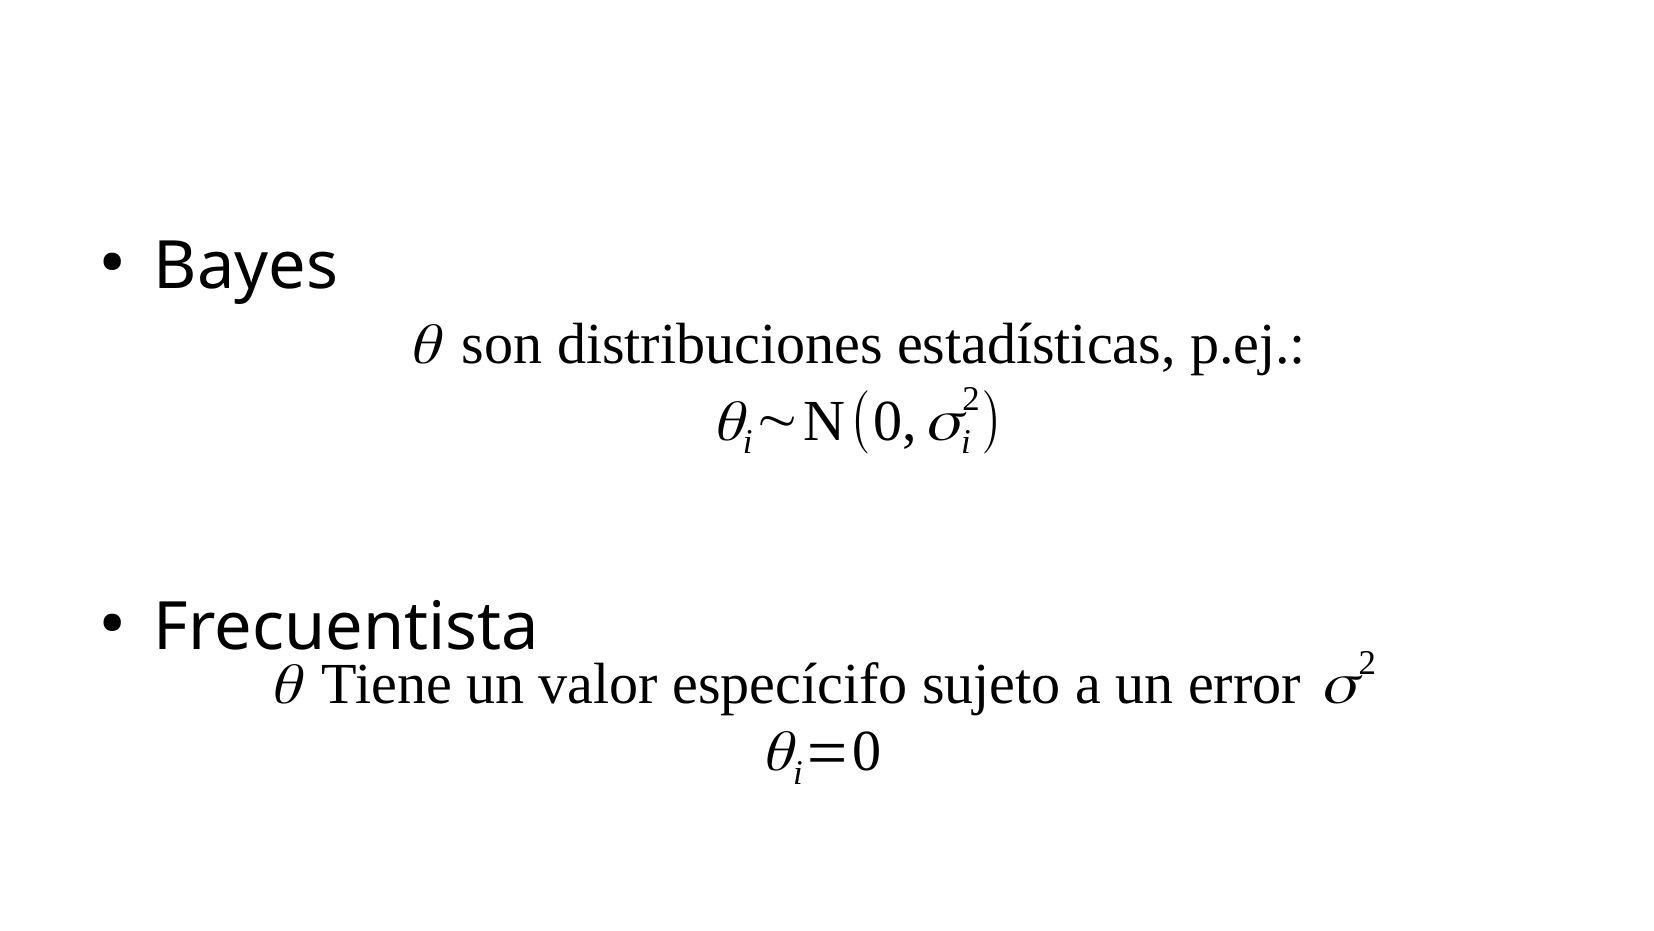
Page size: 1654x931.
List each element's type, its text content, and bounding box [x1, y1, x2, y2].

list Bayes Frecuentista [82, 217, 1571, 758]
chart [401, 312, 1310, 461]
chart [262, 643, 1382, 792]
